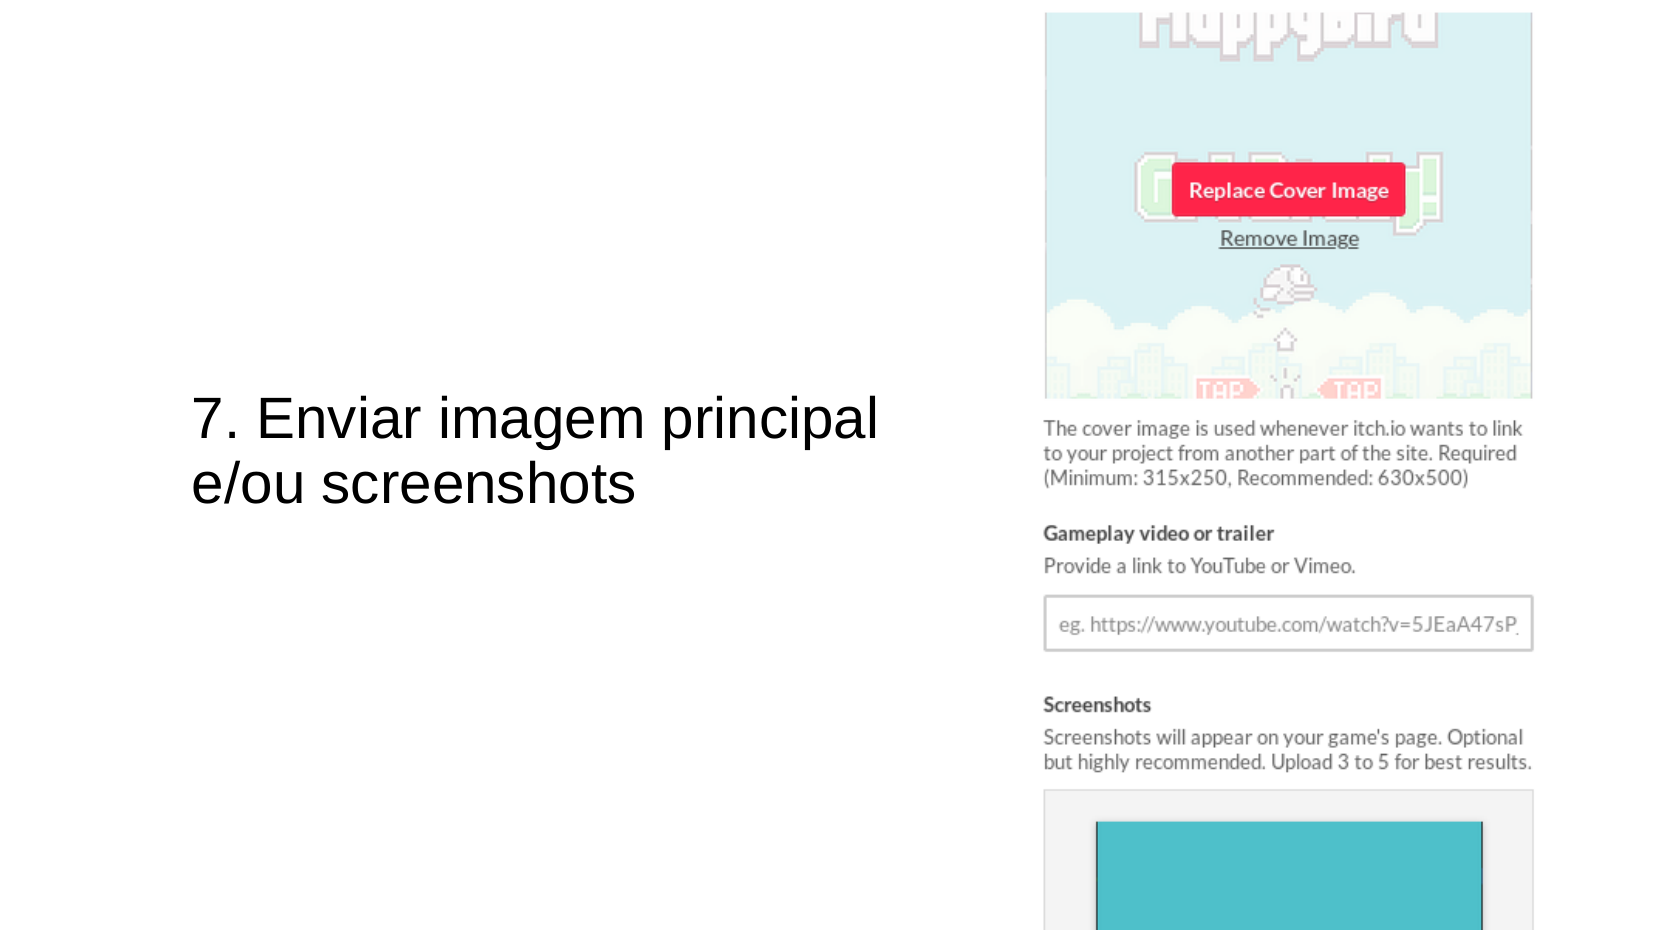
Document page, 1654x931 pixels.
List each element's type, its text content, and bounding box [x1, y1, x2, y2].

picture [1033, 0, 1548, 931]
text_box 7. Enviar imagem principal e/ou screenshots [177, 377, 922, 588]
